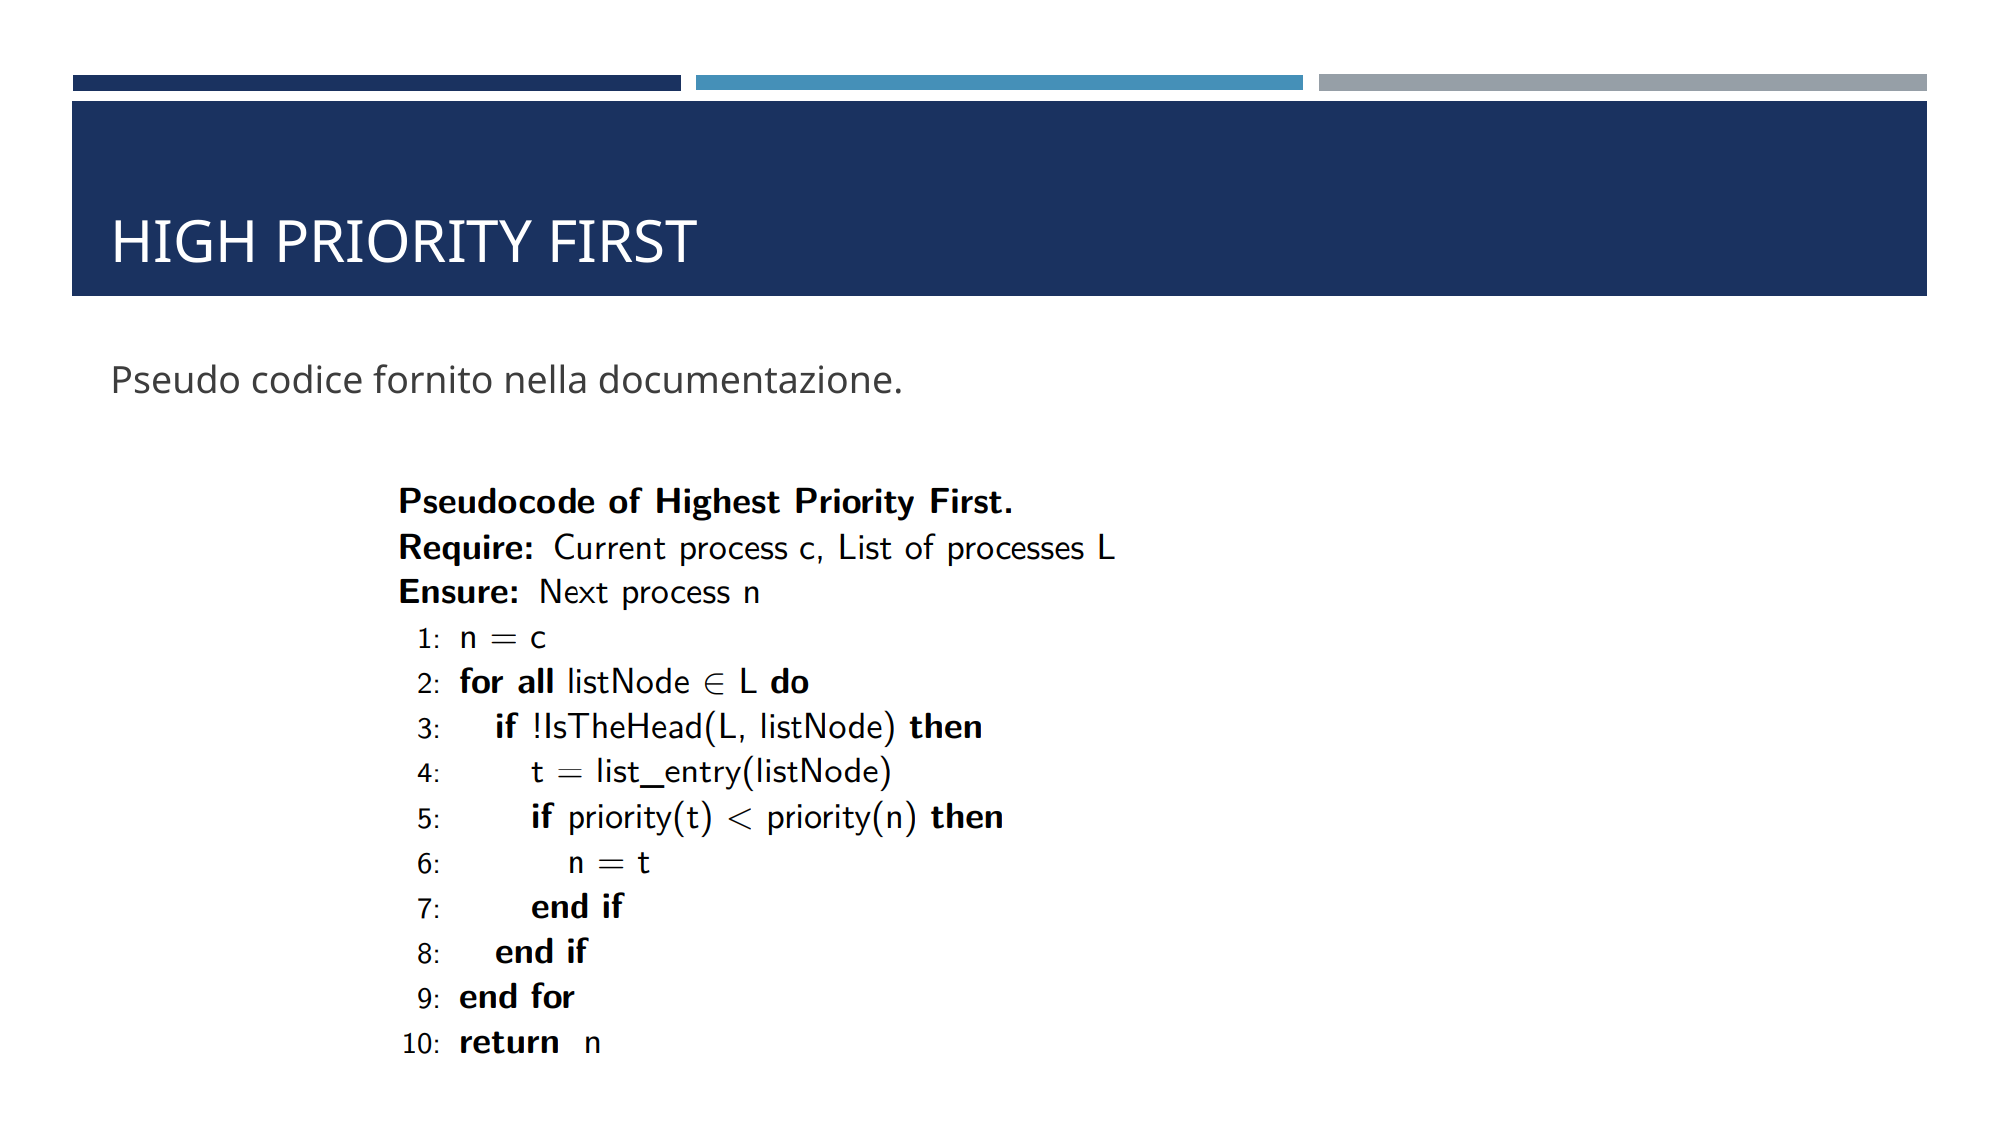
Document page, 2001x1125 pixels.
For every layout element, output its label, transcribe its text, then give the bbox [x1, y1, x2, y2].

picture [359, 474, 1446, 1065]
list Pseudo codice fornito nella documentazione. [95, 295, 1905, 462]
title High priority first [95, 115, 1905, 282]
